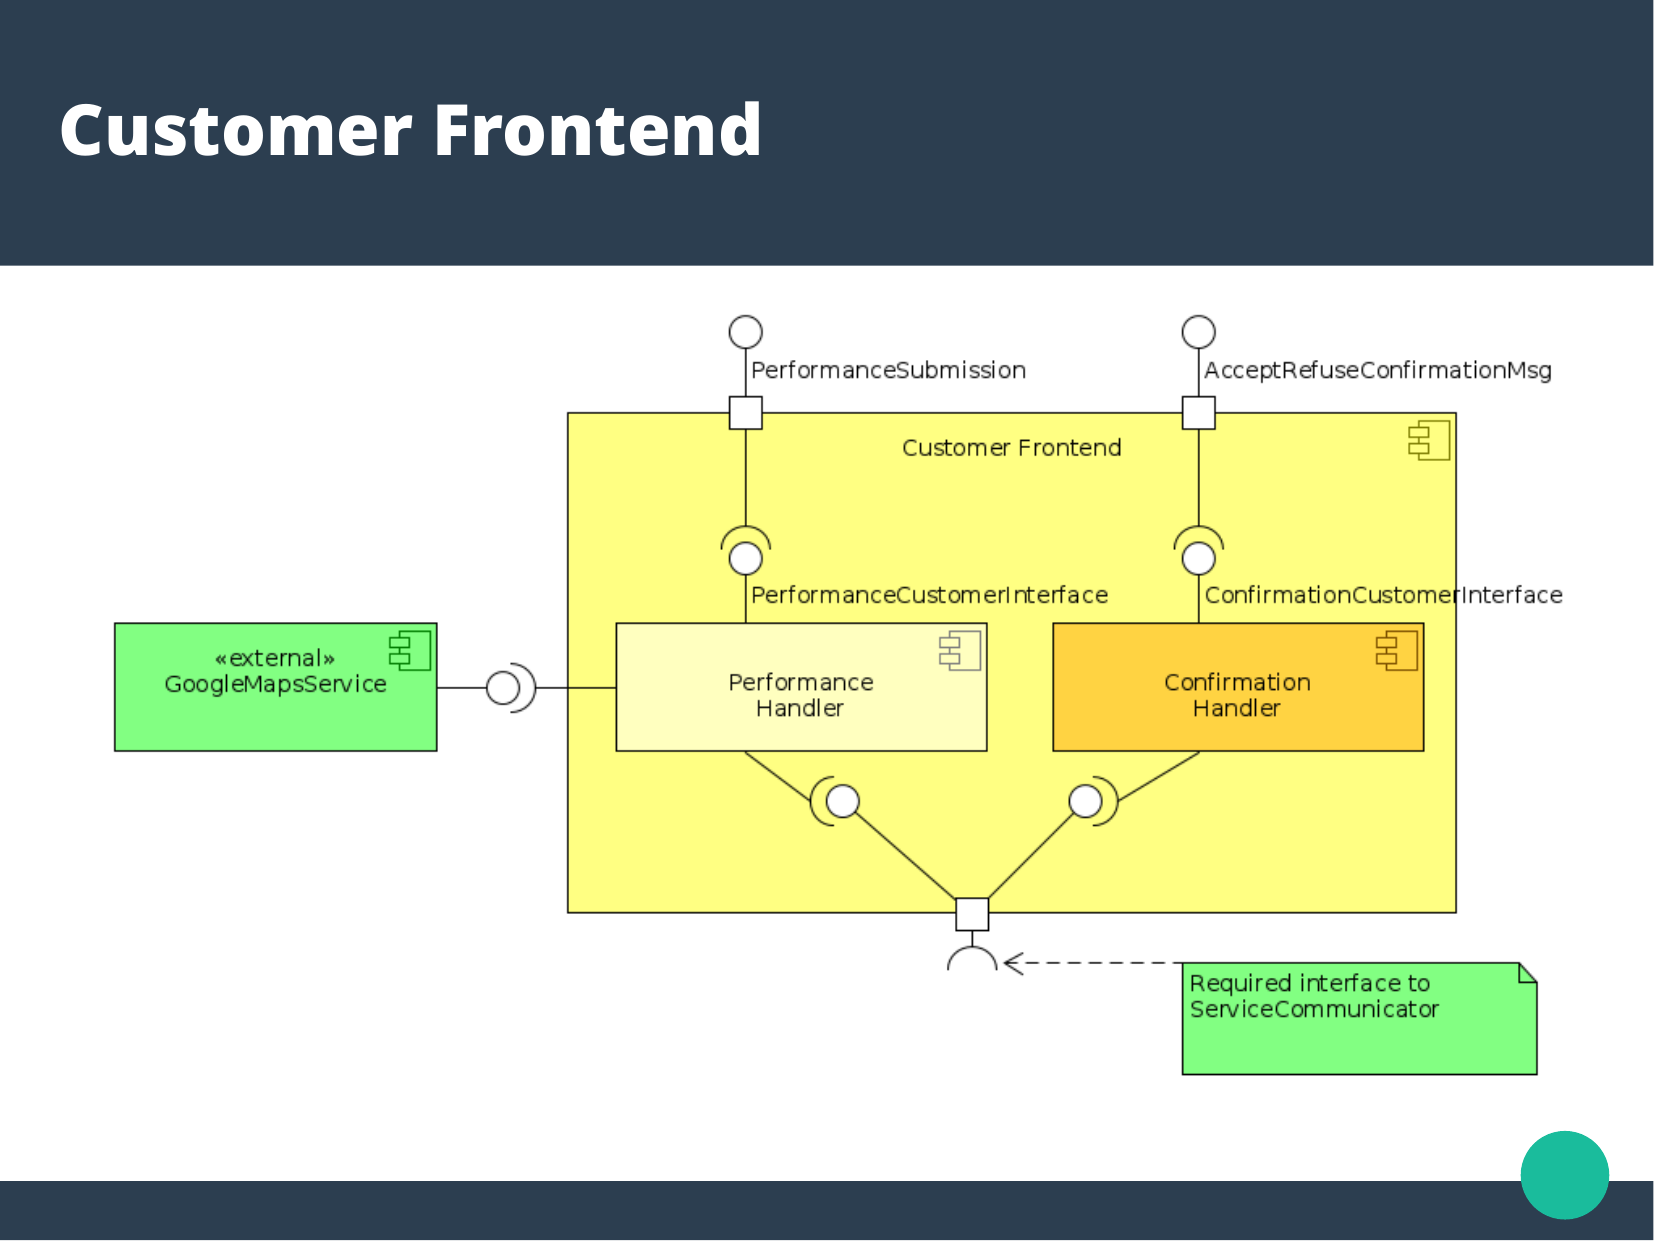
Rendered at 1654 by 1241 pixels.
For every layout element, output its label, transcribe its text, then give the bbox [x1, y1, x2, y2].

picture [82, 283, 1619, 1108]
title Customer Frontend [59, 49, 1595, 207]
